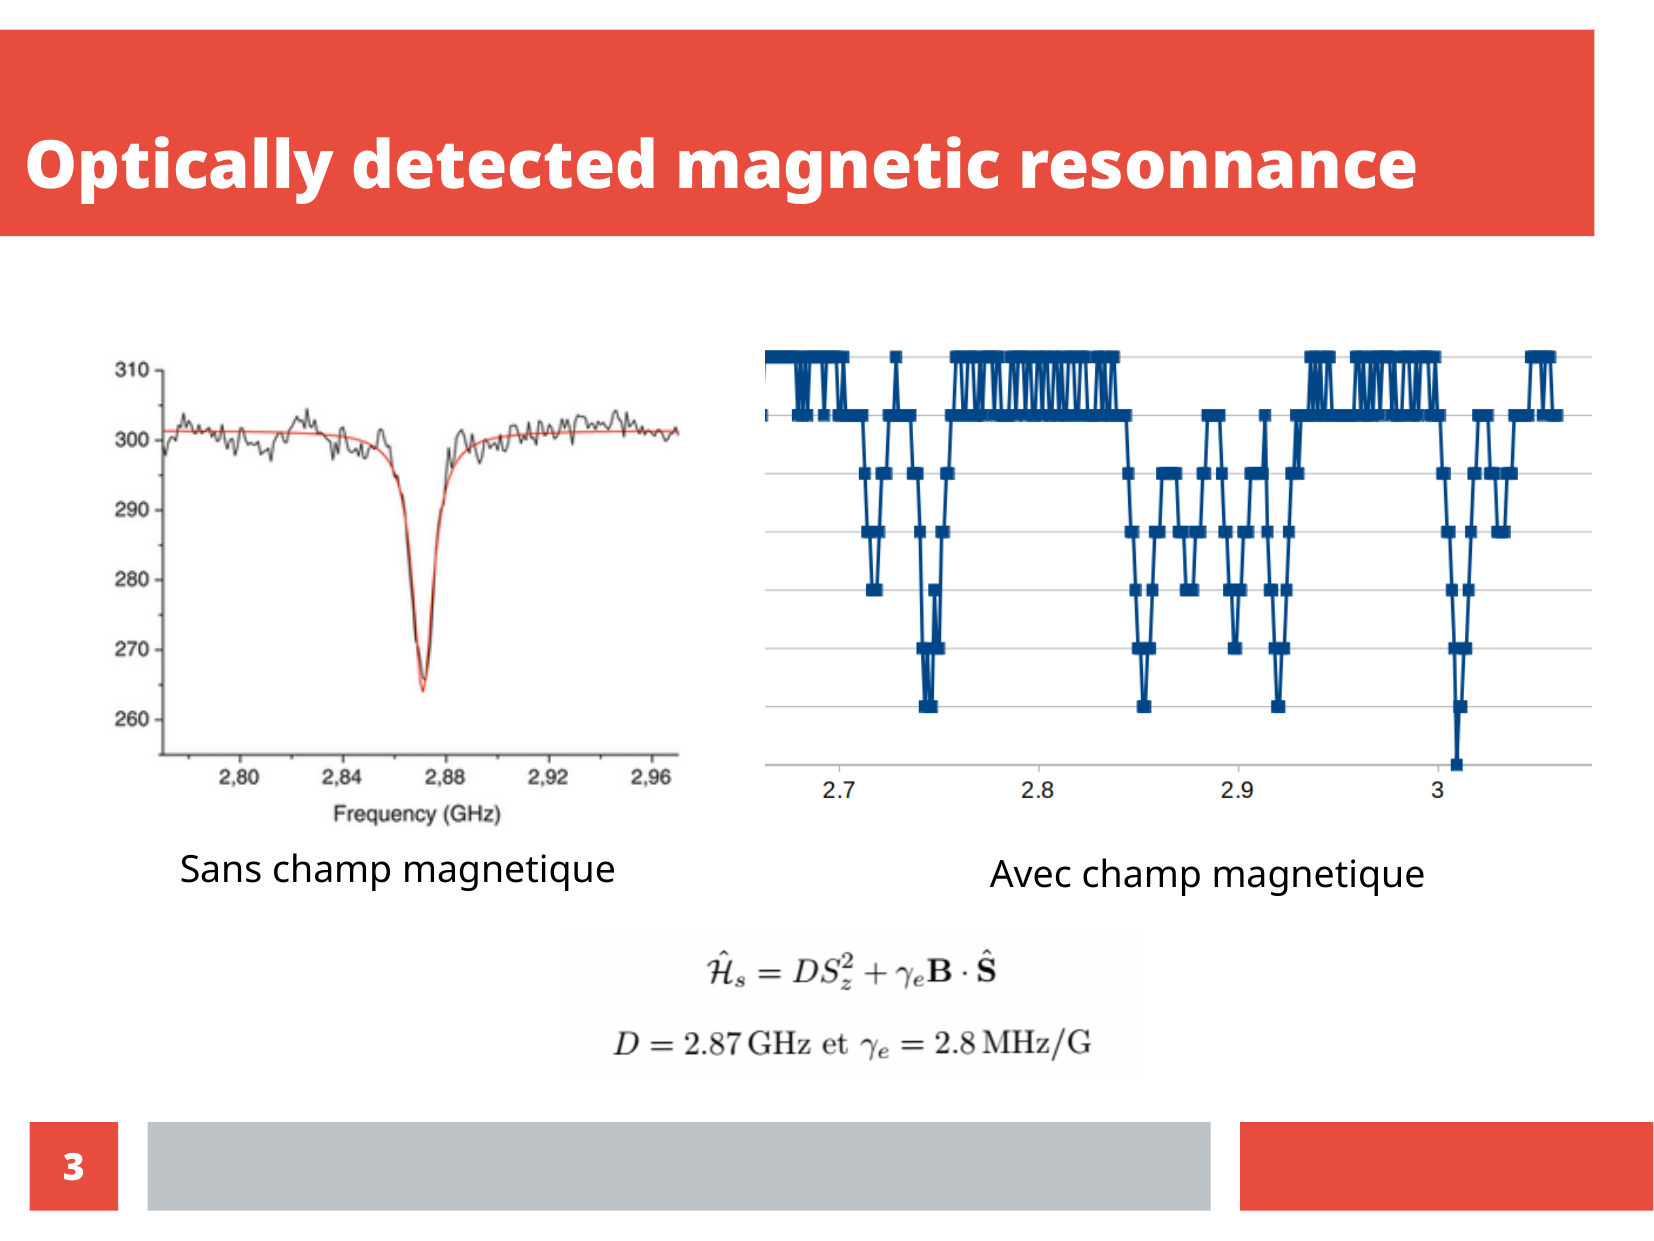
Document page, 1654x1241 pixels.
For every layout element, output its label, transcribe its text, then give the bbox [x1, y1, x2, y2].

text_box Avec champ magnetique [975, 840, 1471, 906]
picture [105, 344, 706, 836]
picture [560, 930, 1141, 1081]
picture [765, 329, 1592, 811]
title Optically detected magnetic resonnance [24, 60, 1561, 208]
text_box Sans champ magnetique [165, 835, 632, 902]
